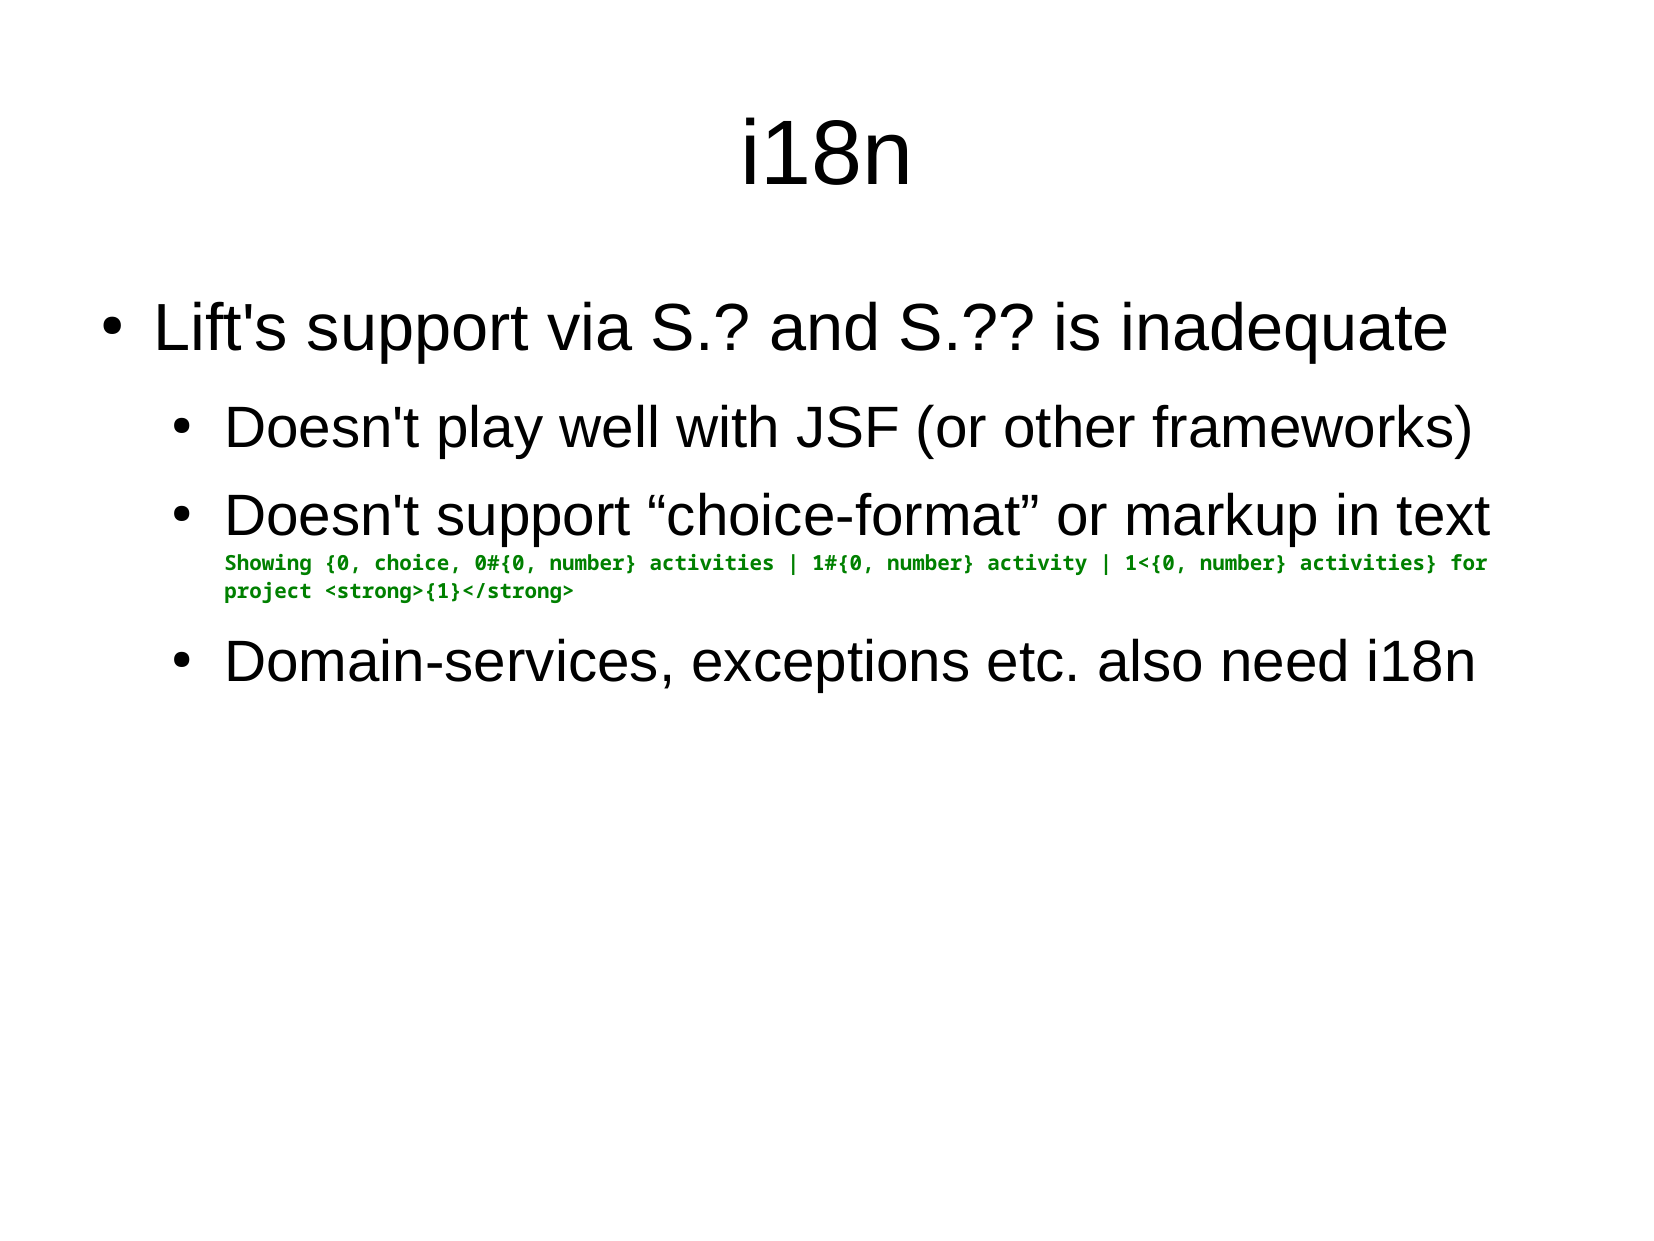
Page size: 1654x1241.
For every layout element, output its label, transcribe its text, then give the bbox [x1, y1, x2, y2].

list Lift's support via S.? and S.?? is inadequate Doesn't play well with JSF (or other frameworks) Doesn't support “choice-format” or markup in text Showing {0, choice, 0#{0, number} activities | 1#{0, number} activity | 1<{0, number} activities} for project <strong>{1}</strong> Domain-services, exceptions etc. also need i18n [82, 290, 1571, 1109]
title i18n [82, 49, 1571, 257]
